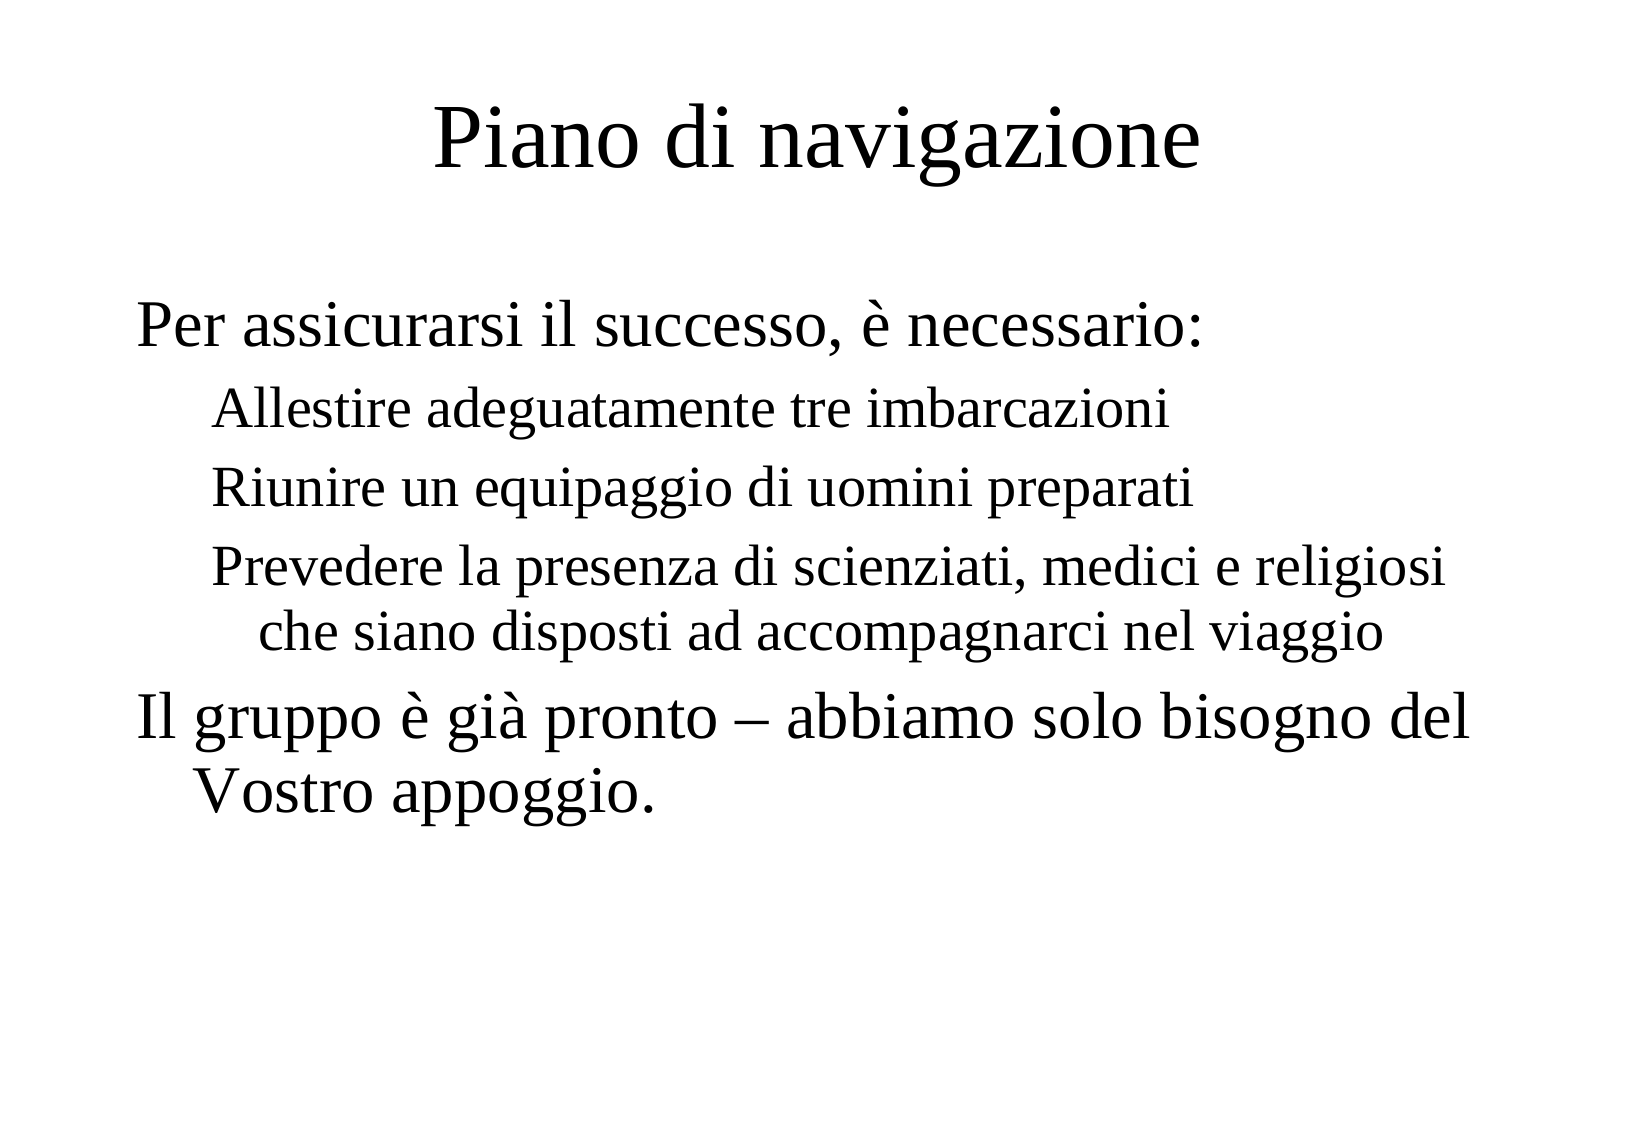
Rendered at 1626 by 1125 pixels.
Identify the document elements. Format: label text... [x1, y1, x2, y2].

title Piano di navigazione [127, 42, 1509, 231]
list Per assicurarsi il successo, è necessario: Allestire adeguatamente tre imbarcazioni Riunire un equipaggio di uomini preparati Prevedere la presenza di scienziati, medici e religiosi che siano disposti ad accompagnarci nel viaggio Il gruppo è già pronto – abbiamo solo bisogno del Vostro appoggio. [121, 278, 1504, 1001]
